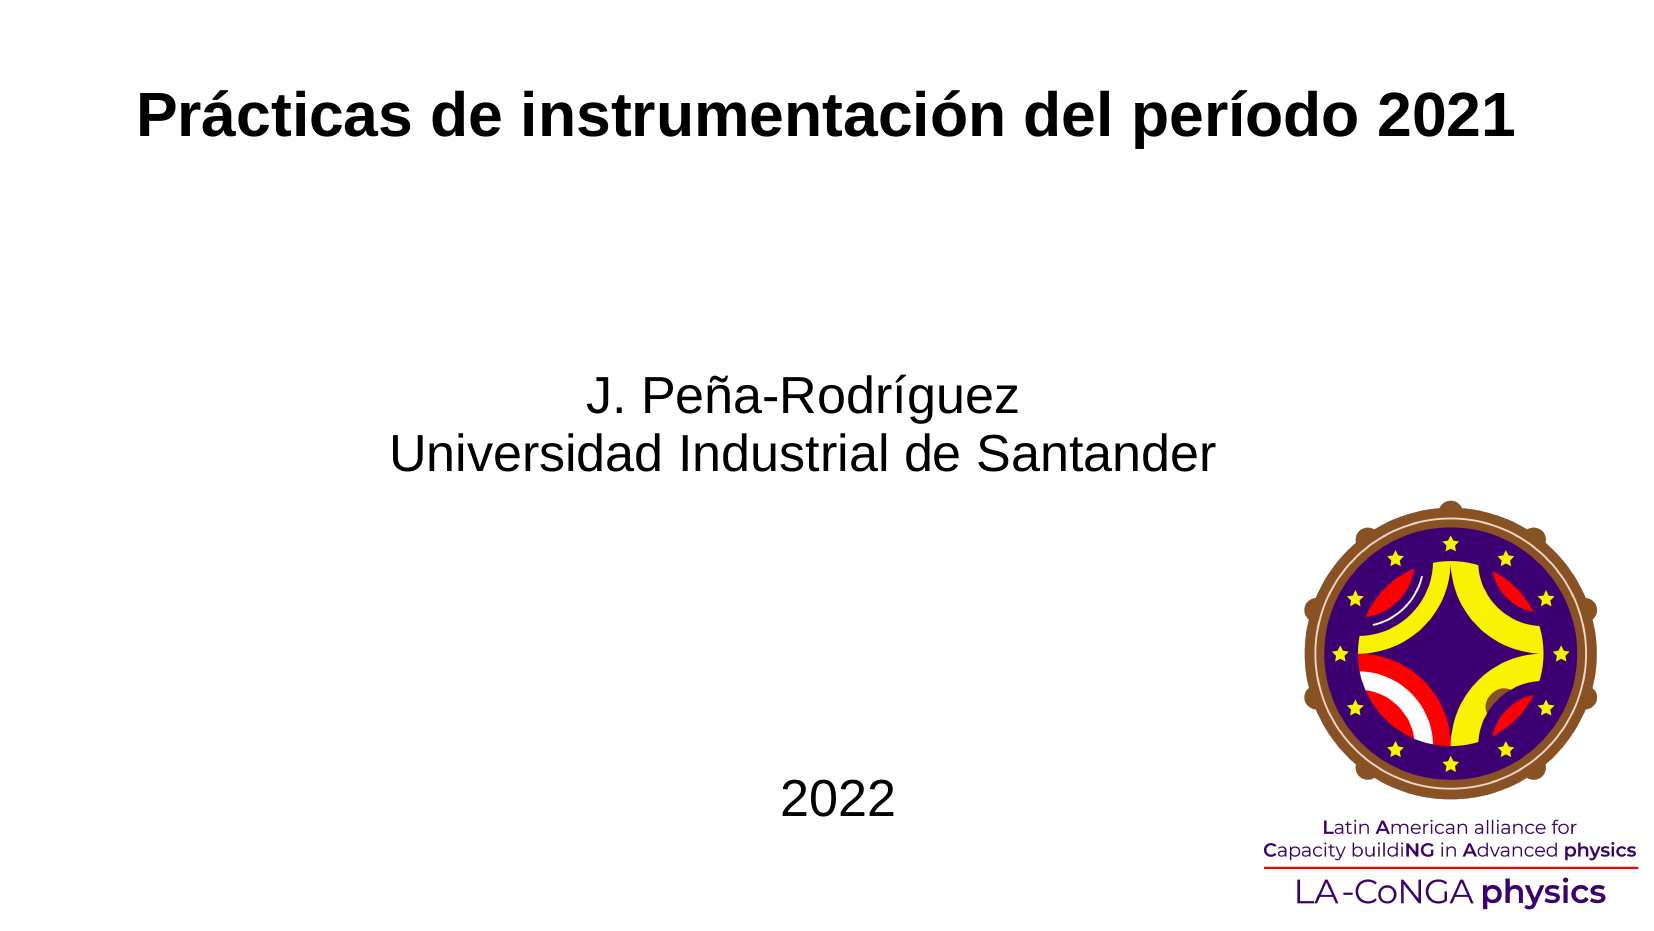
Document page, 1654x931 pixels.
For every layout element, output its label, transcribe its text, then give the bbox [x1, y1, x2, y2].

picture [1263, 500, 1639, 910]
title Prácticas de instrumentación del período 2021 [82, 37, 1571, 193]
title 2022 [307, 720, 1263, 876]
title J. Peña-Rodríguez Universidad Industrial de Santander [59, 346, 1548, 502]
